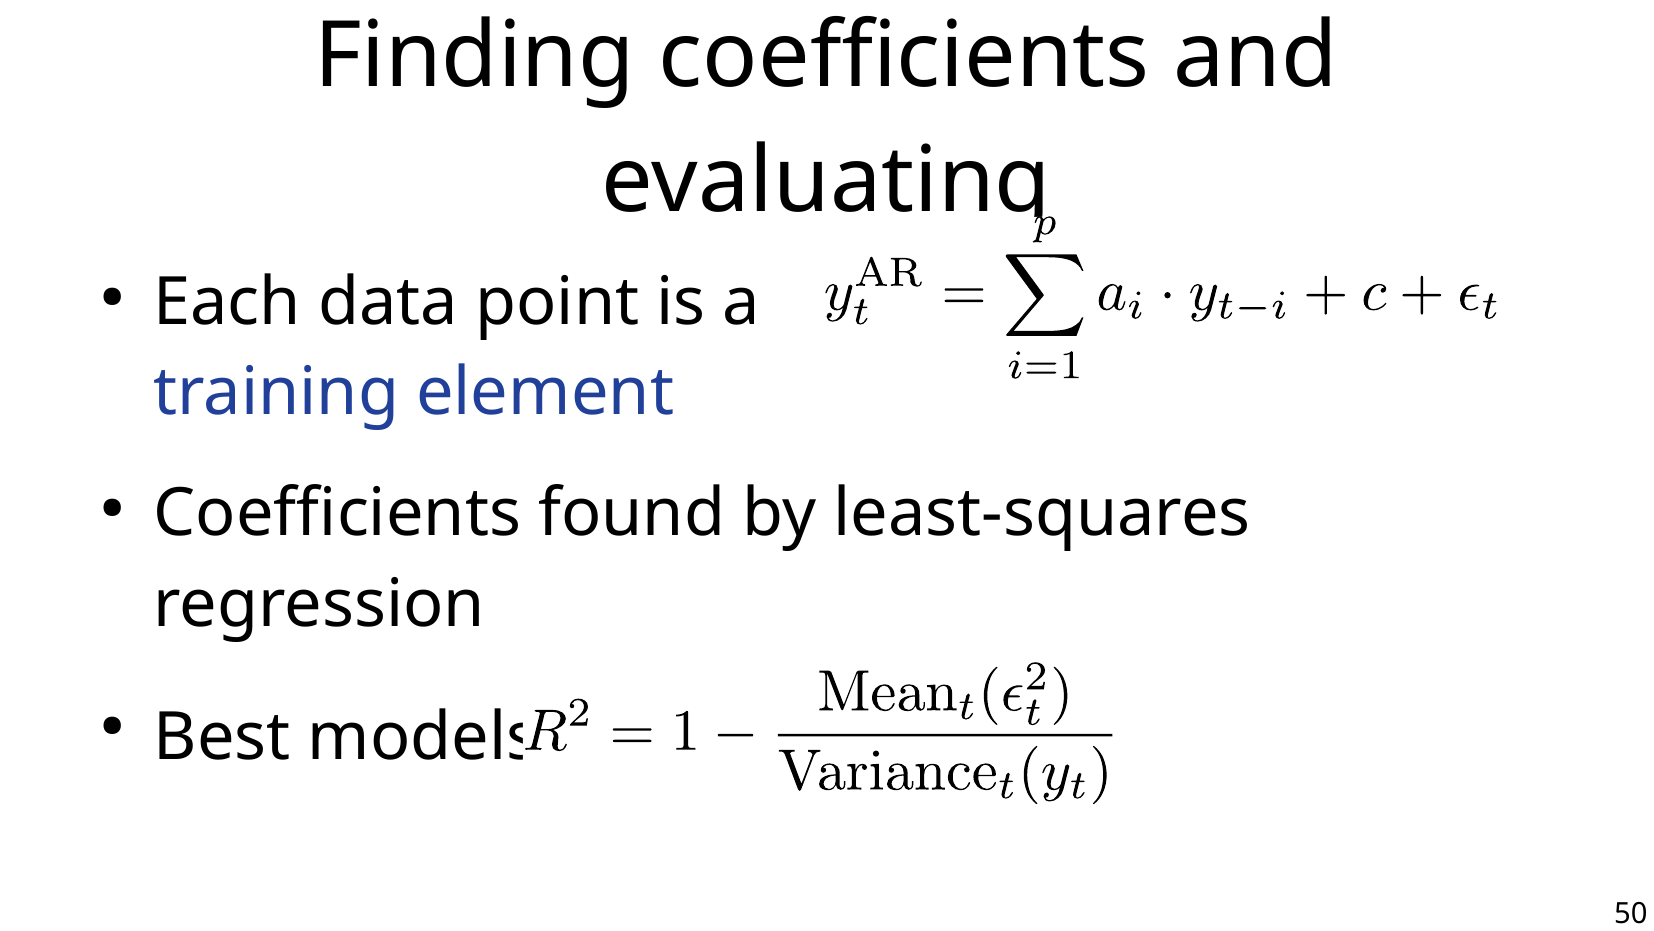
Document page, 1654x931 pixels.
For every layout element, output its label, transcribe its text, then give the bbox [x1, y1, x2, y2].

text_box [522, 662, 1113, 805]
text_box [823, 216, 1499, 379]
title Finding coefficients and evaluating [82, 1, 1571, 226]
list Each data point is a training element Coefficients found by least-squares regression Best models have R2 → 1 [82, 253, 1571, 793]
